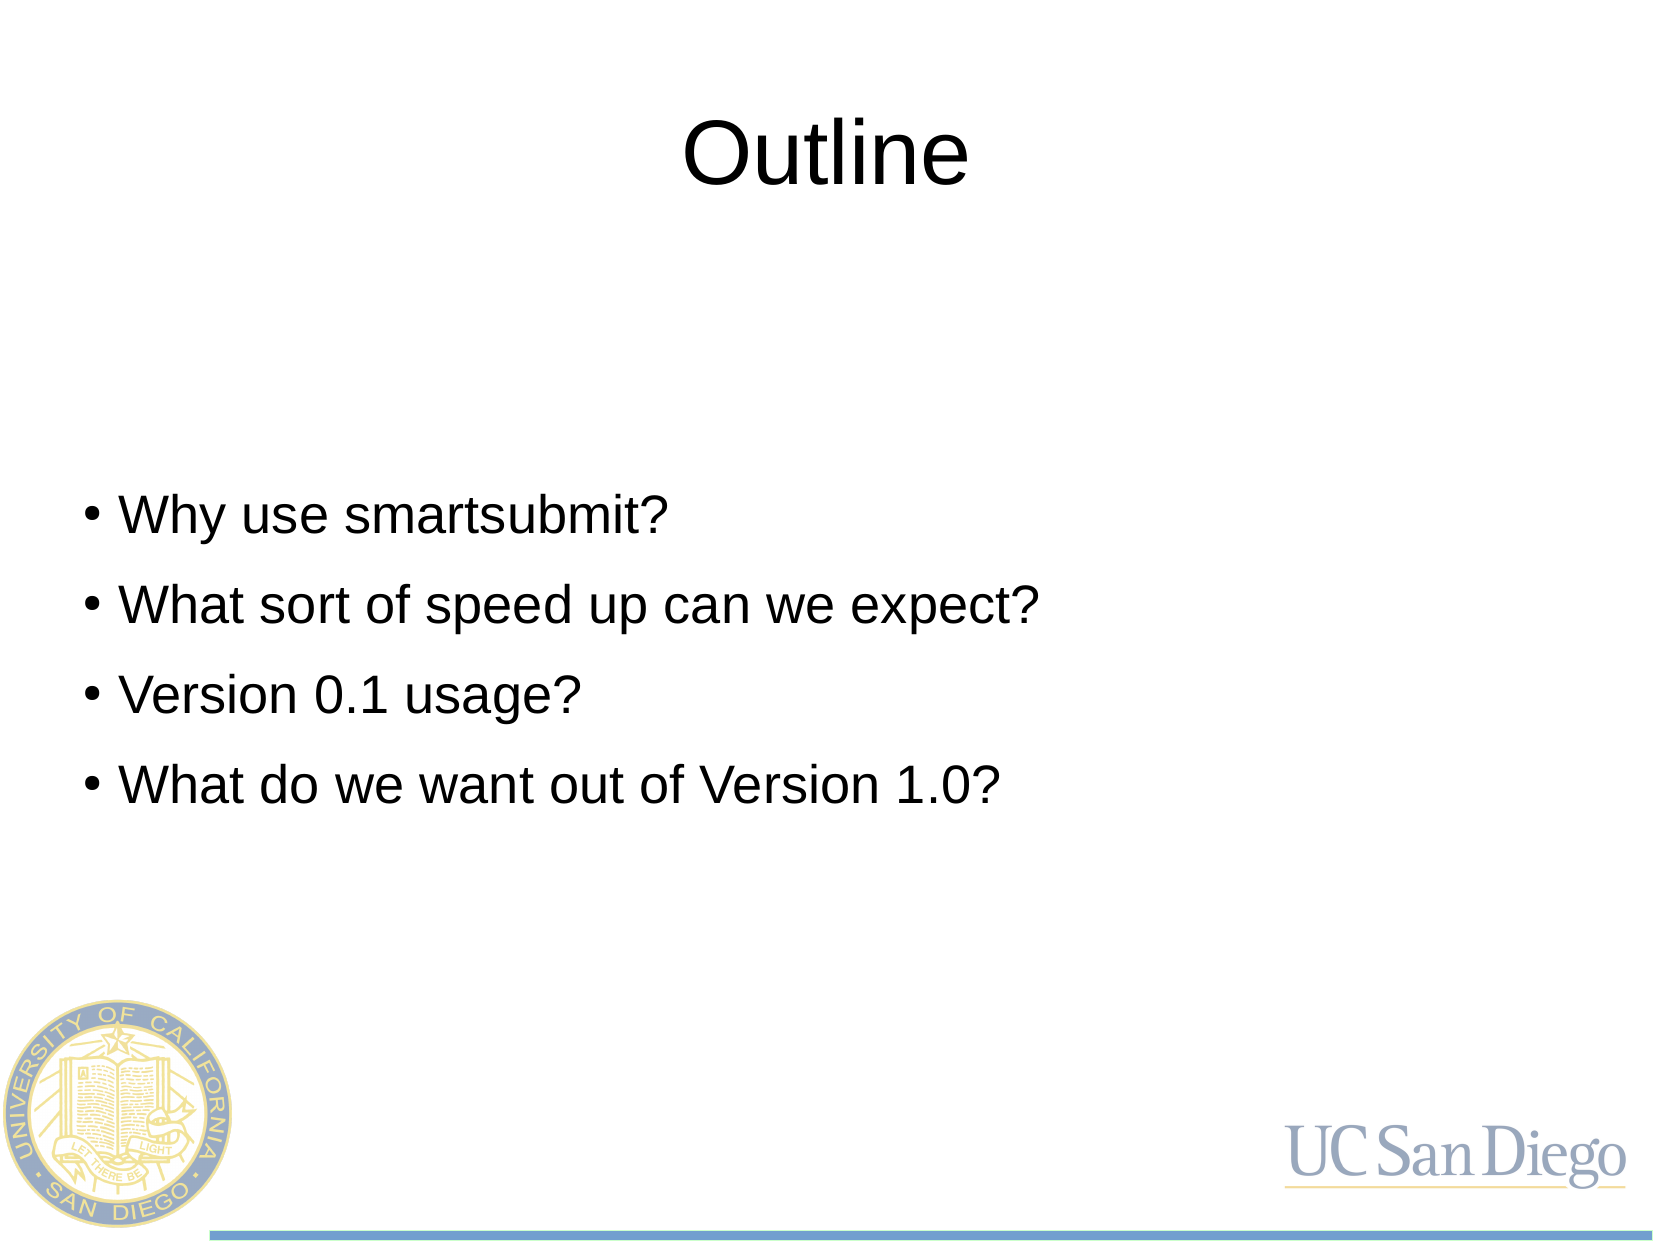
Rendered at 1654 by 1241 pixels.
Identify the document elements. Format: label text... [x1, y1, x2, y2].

subtitle Why use smartsubmit? What sort of speed up can we expect? Version 0.1 usage? What do we want out of Version 1.0? [82, 290, 1571, 1010]
picture [0, 995, 234, 1231]
text_box [209, 1230, 1653, 1241]
title Outline [82, 49, 1571, 257]
picture [1253, 1089, 1653, 1230]
